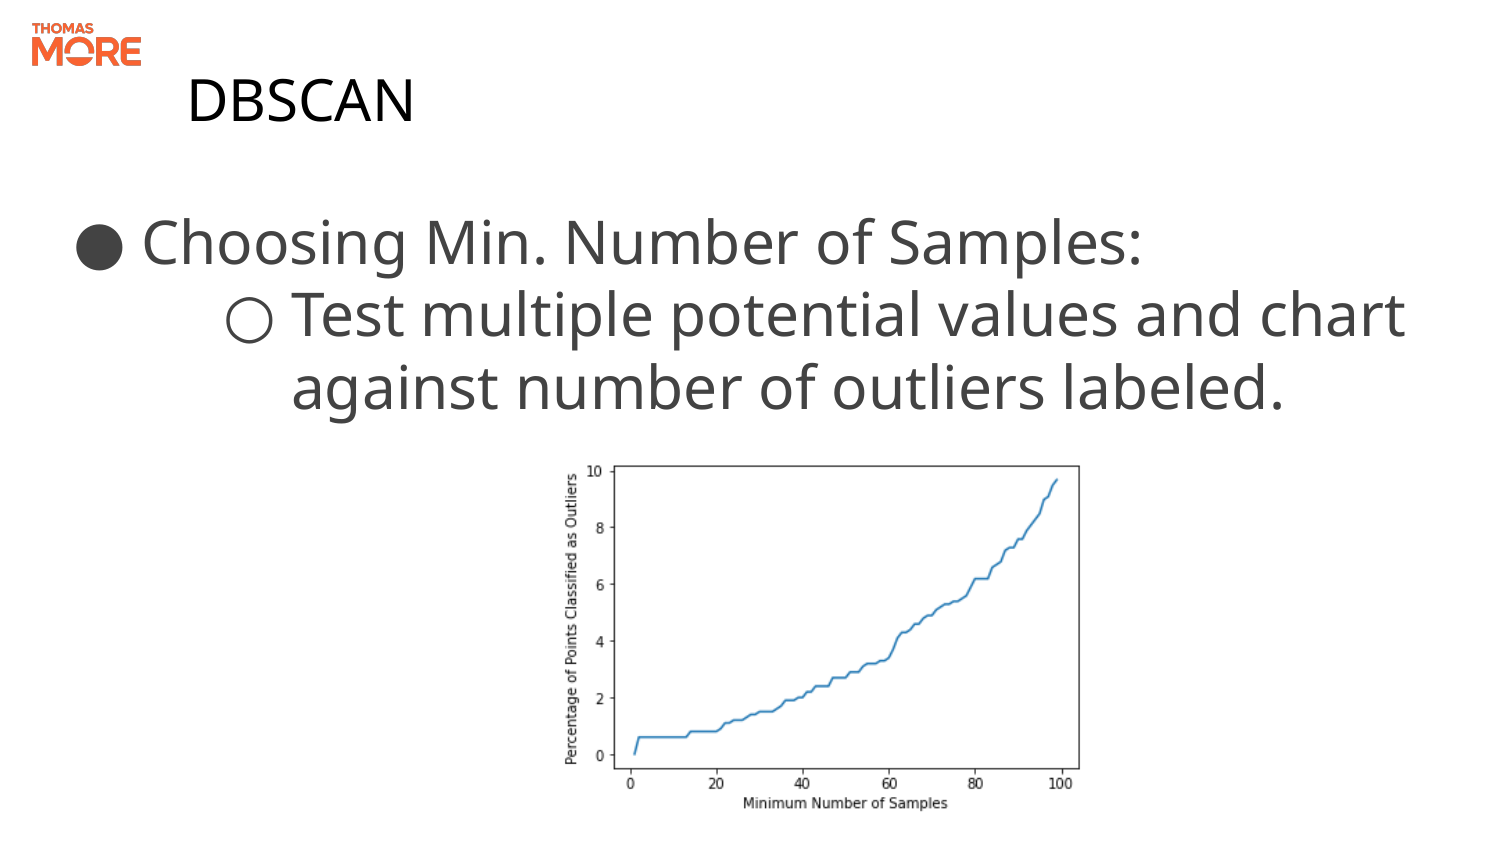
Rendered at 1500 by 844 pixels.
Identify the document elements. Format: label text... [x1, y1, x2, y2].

picture [557, 456, 1087, 821]
title DBSCAN [171, 48, 1449, 143]
picture [22, 13, 151, 76]
list Choosing Min. Number of Samples: Test multiple potential values and chart against number of outliers labeled. [51, 189, 1476, 750]
